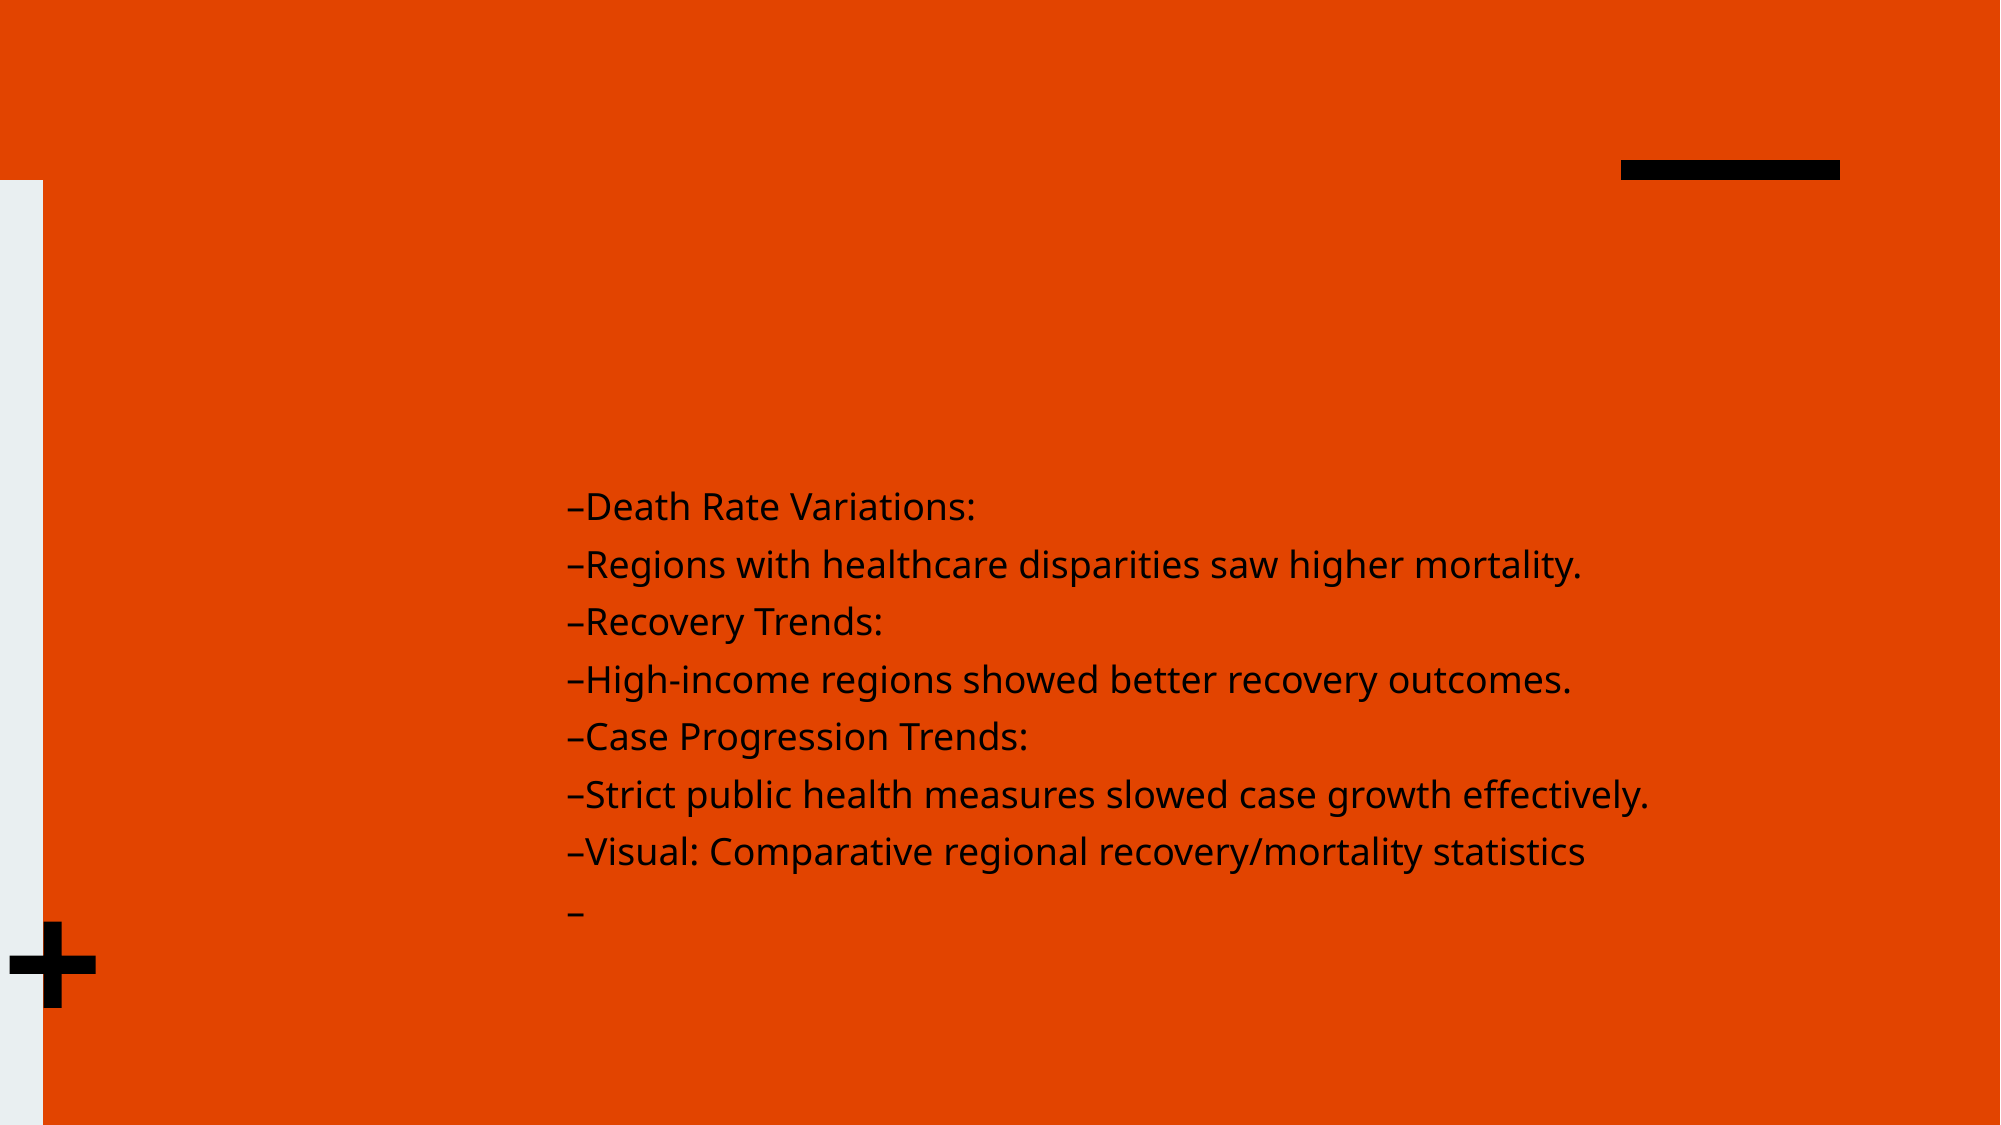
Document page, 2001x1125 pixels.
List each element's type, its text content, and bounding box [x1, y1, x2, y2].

text_box Death Rate Variations: Regions with healthcare disparities saw higher mortality. Recovery Trends: High-income regions showed better recovery outcomes. Case Progression Trends: Strict public health measures slowed case growth effectively. Visual: Comparative regional recovery/mortality statistics [551, 475, 1841, 965]
text_box [0, 0, 2000, 1125]
